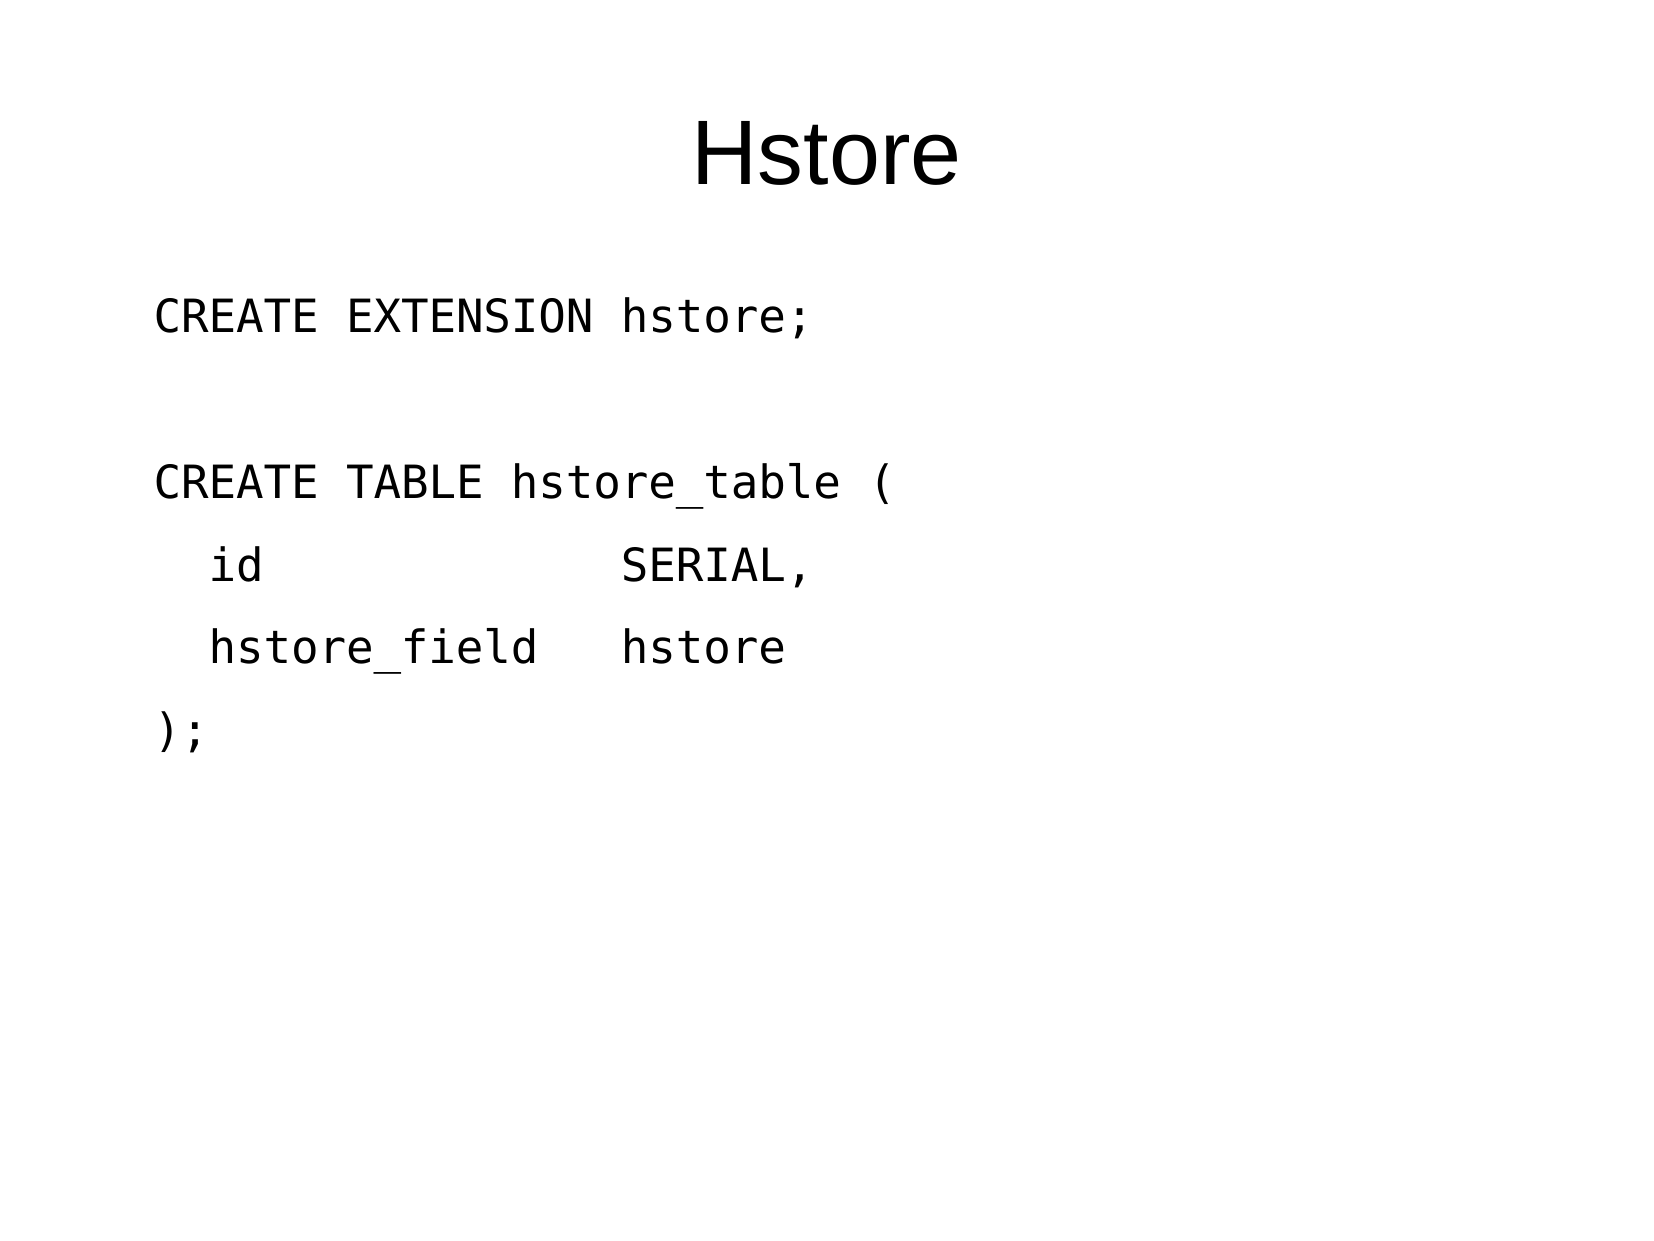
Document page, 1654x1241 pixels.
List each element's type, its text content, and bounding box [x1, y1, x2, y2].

title Hstore [82, 49, 1571, 257]
list CREATE EXTENSION hstore; CREATE TABLE hstore_table ( id SERIAL, hstore_field hstore ); [82, 290, 1571, 1010]
